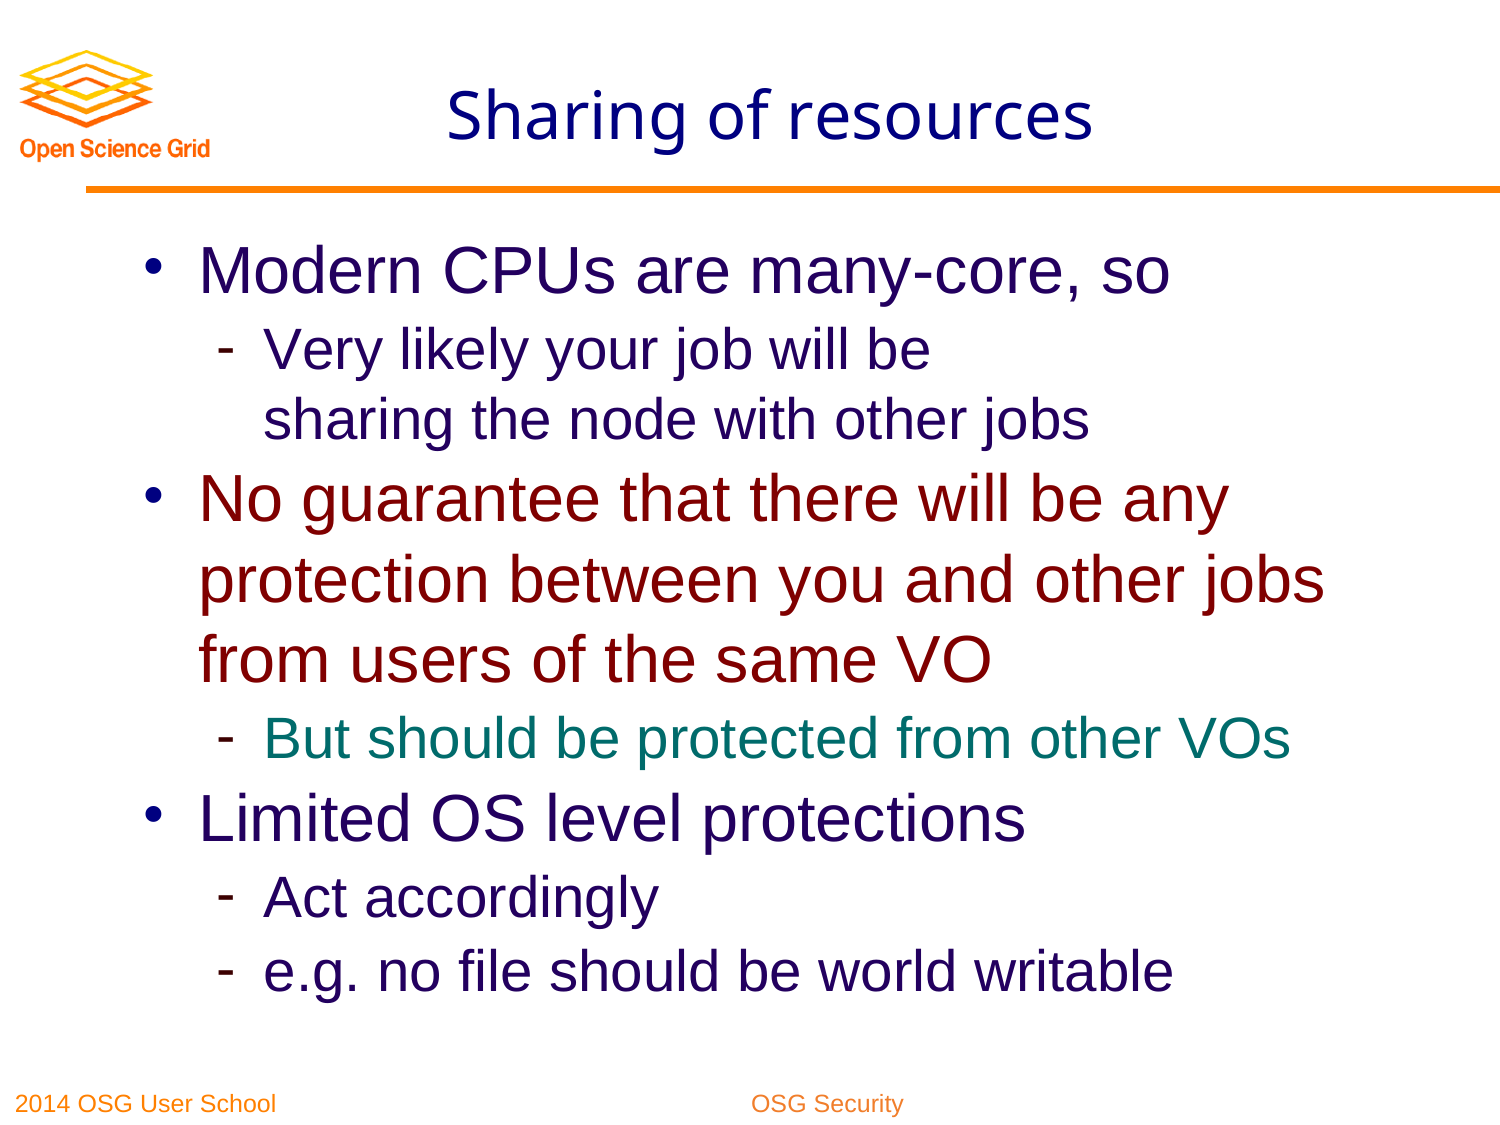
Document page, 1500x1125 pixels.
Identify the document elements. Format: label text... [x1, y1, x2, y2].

title Sharing of resources [201, 18, 1342, 207]
picture [0, 27, 201, 179]
list Modern CPUs are many-core, so Very likely your job will be sharing the node with other jobs No guarantee that there will be any protection between you and other jobs from users of the same VO But should be protected from other VOs Limited OS level protections Act accordingly e.g. no file should be world writable [127, 218, 1403, 1068]
